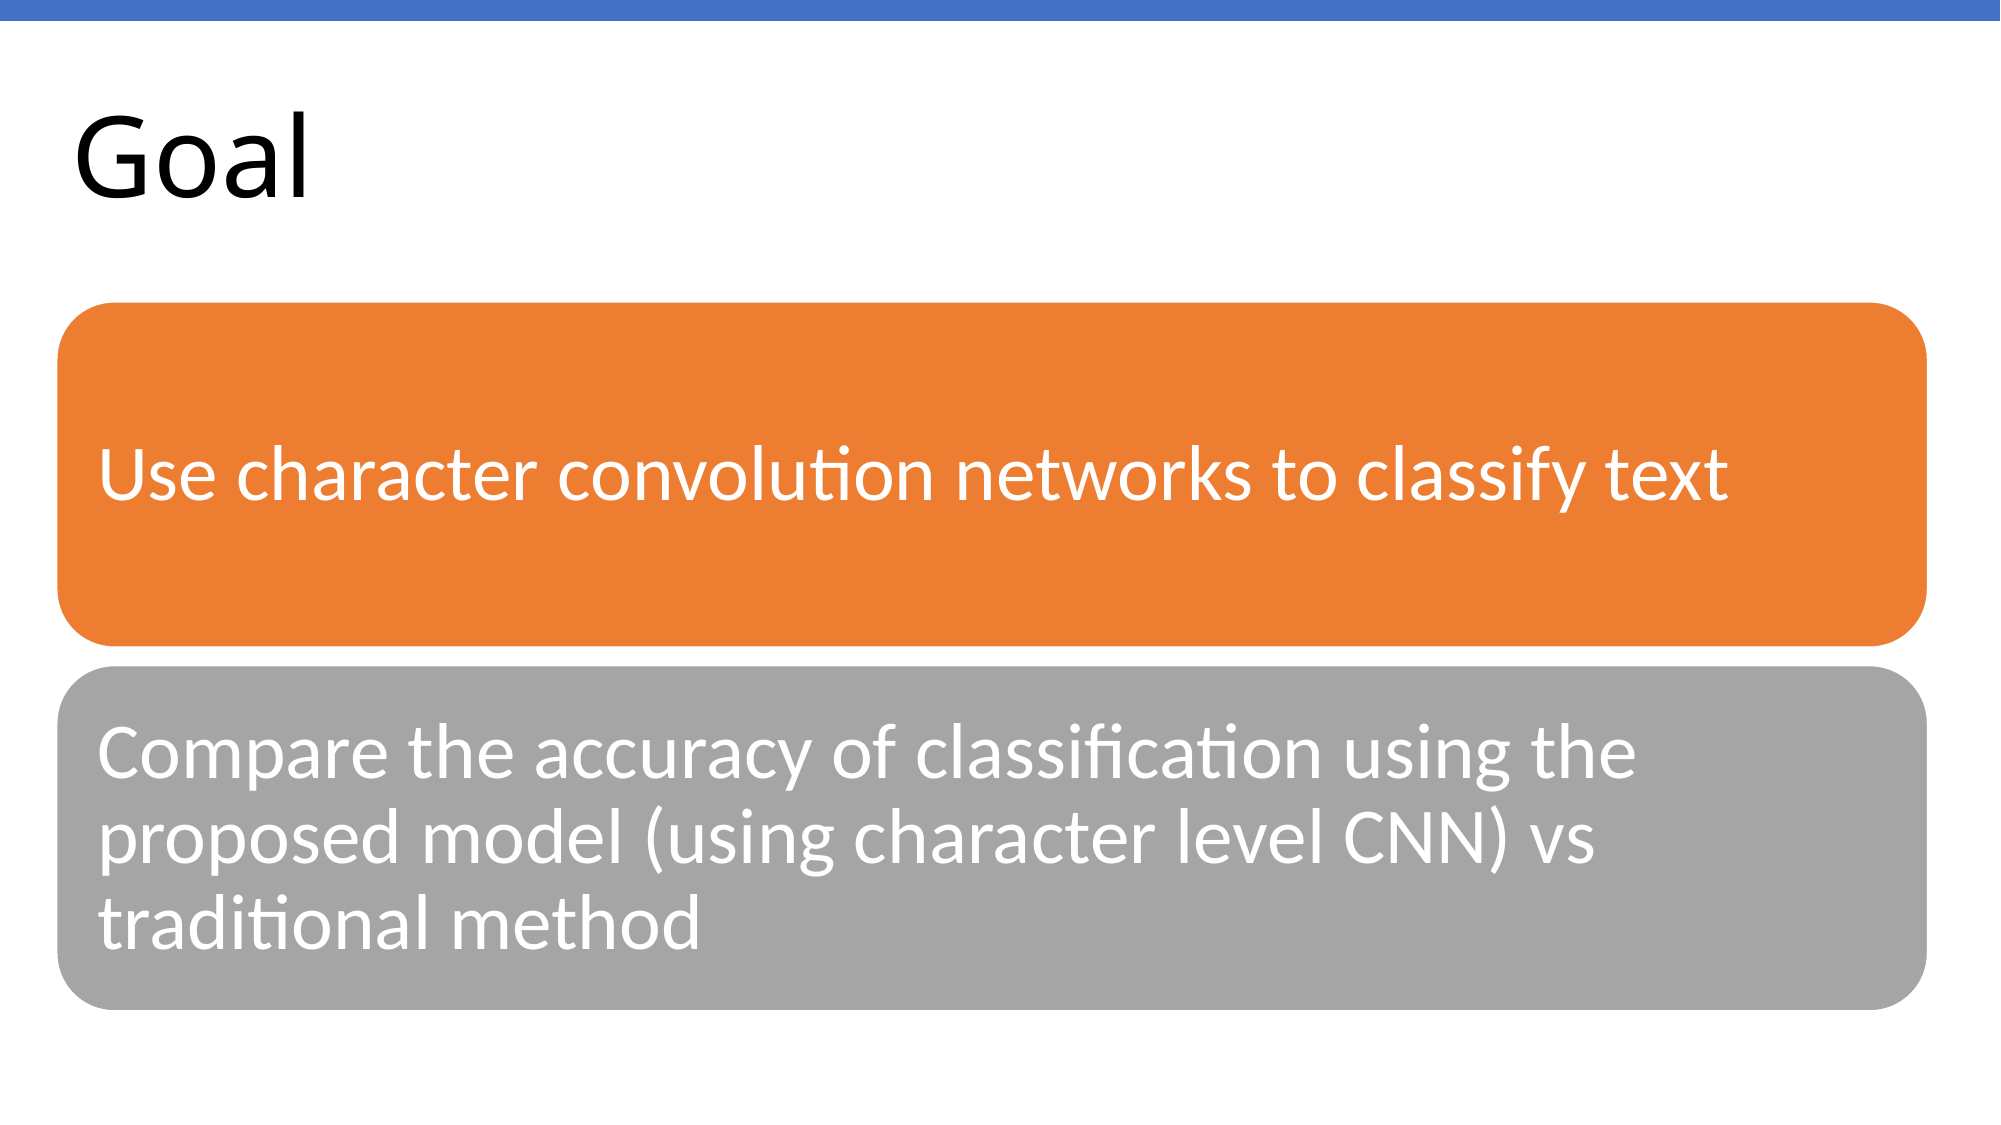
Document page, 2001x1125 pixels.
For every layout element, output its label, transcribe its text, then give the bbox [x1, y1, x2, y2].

title Goal [56, 52, 1928, 271]
text_box [0, 0, 2000, 21]
text_box Use character convolution networks to classify text [56, 301, 1928, 648]
text_box Compare the accuracy of classification using the proposed model (using character level CNN) vs traditional method [56, 665, 1928, 1012]
